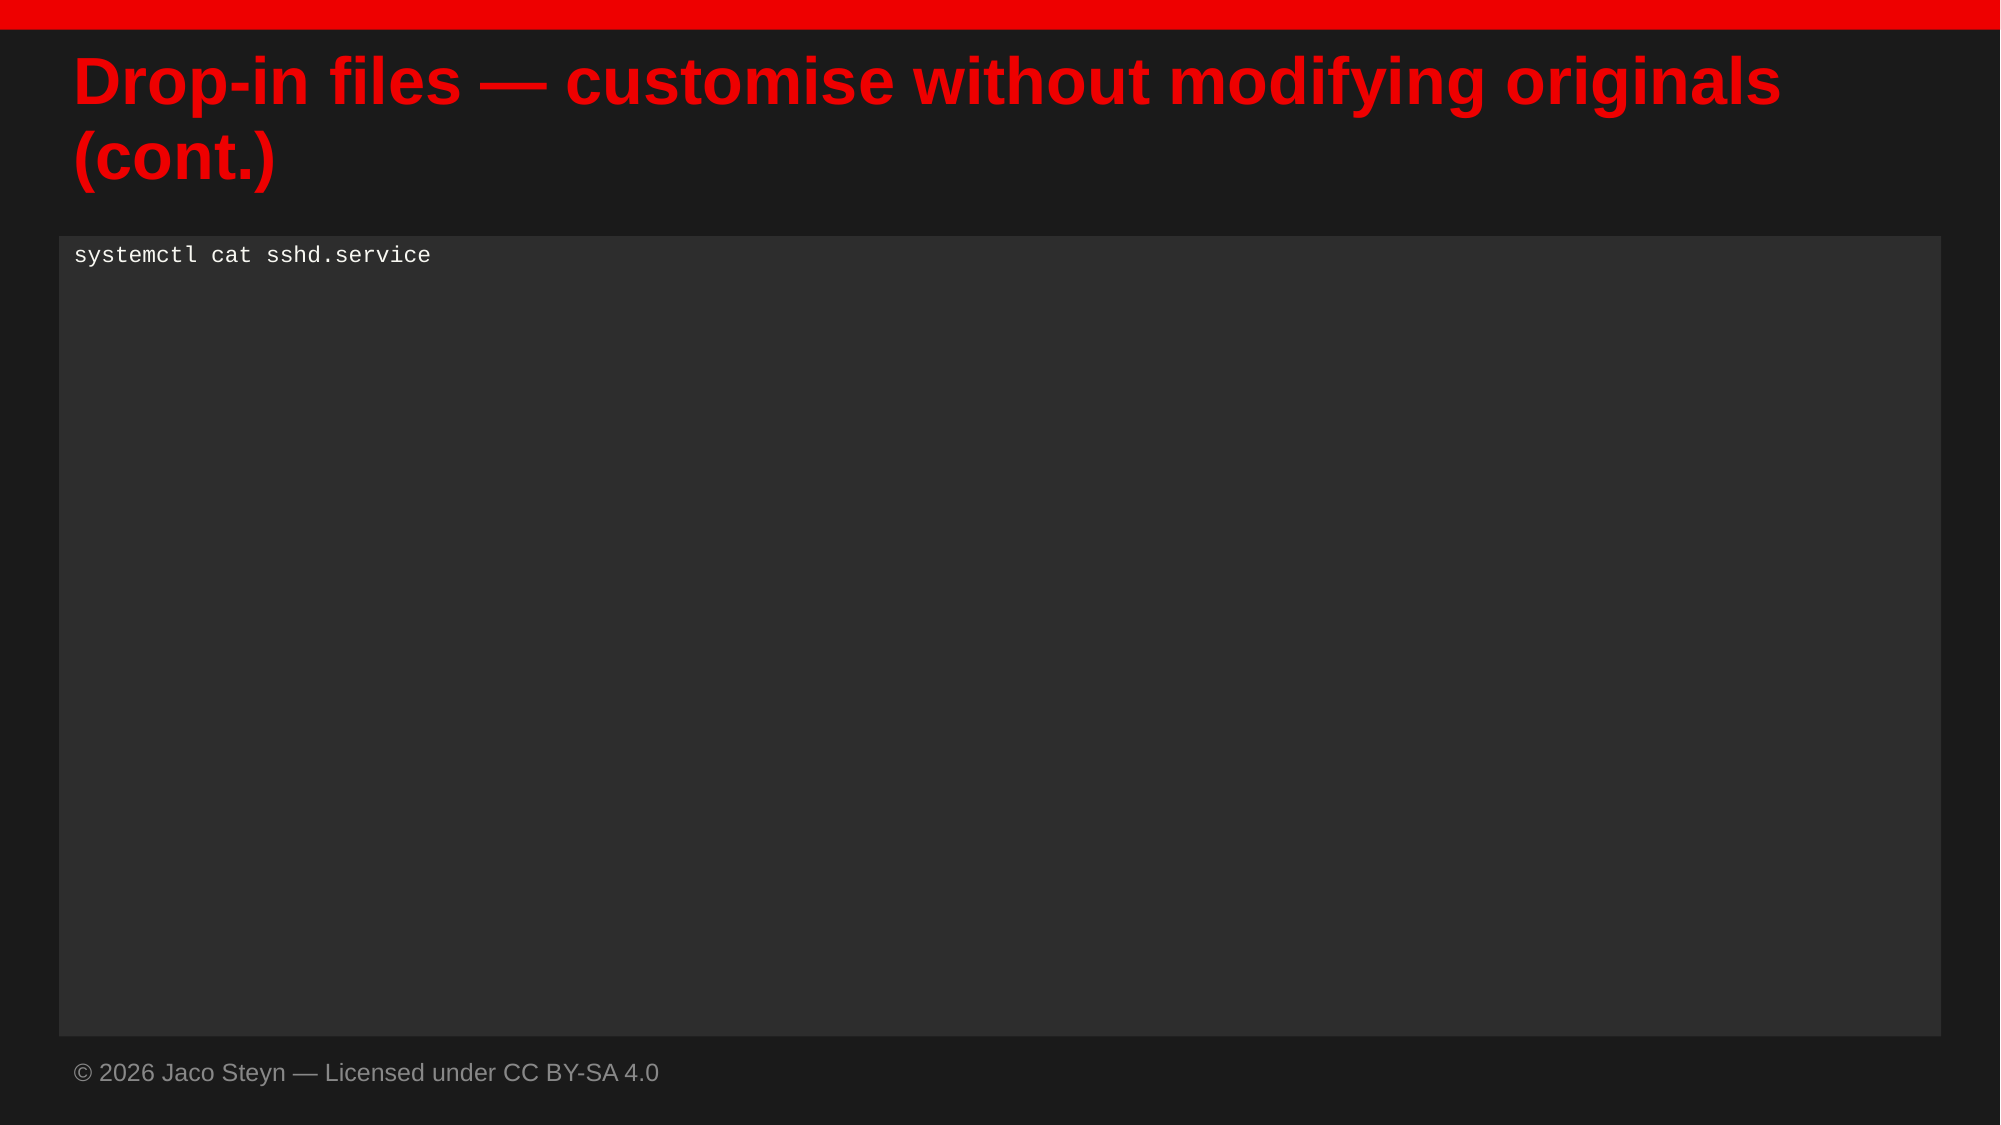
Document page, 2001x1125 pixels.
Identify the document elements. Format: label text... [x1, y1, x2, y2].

text_box © 2026 Jaco Steyn — Licensed under CC BY-SA 4.0 [59, 1051, 1942, 1093]
text_box [0, 0, 2001, 30]
text_box systemctl cat sshd.service [59, 236, 1942, 1037]
text_box Drop-in files — customise without modifying originals (cont.) [59, 36, 1942, 208]
